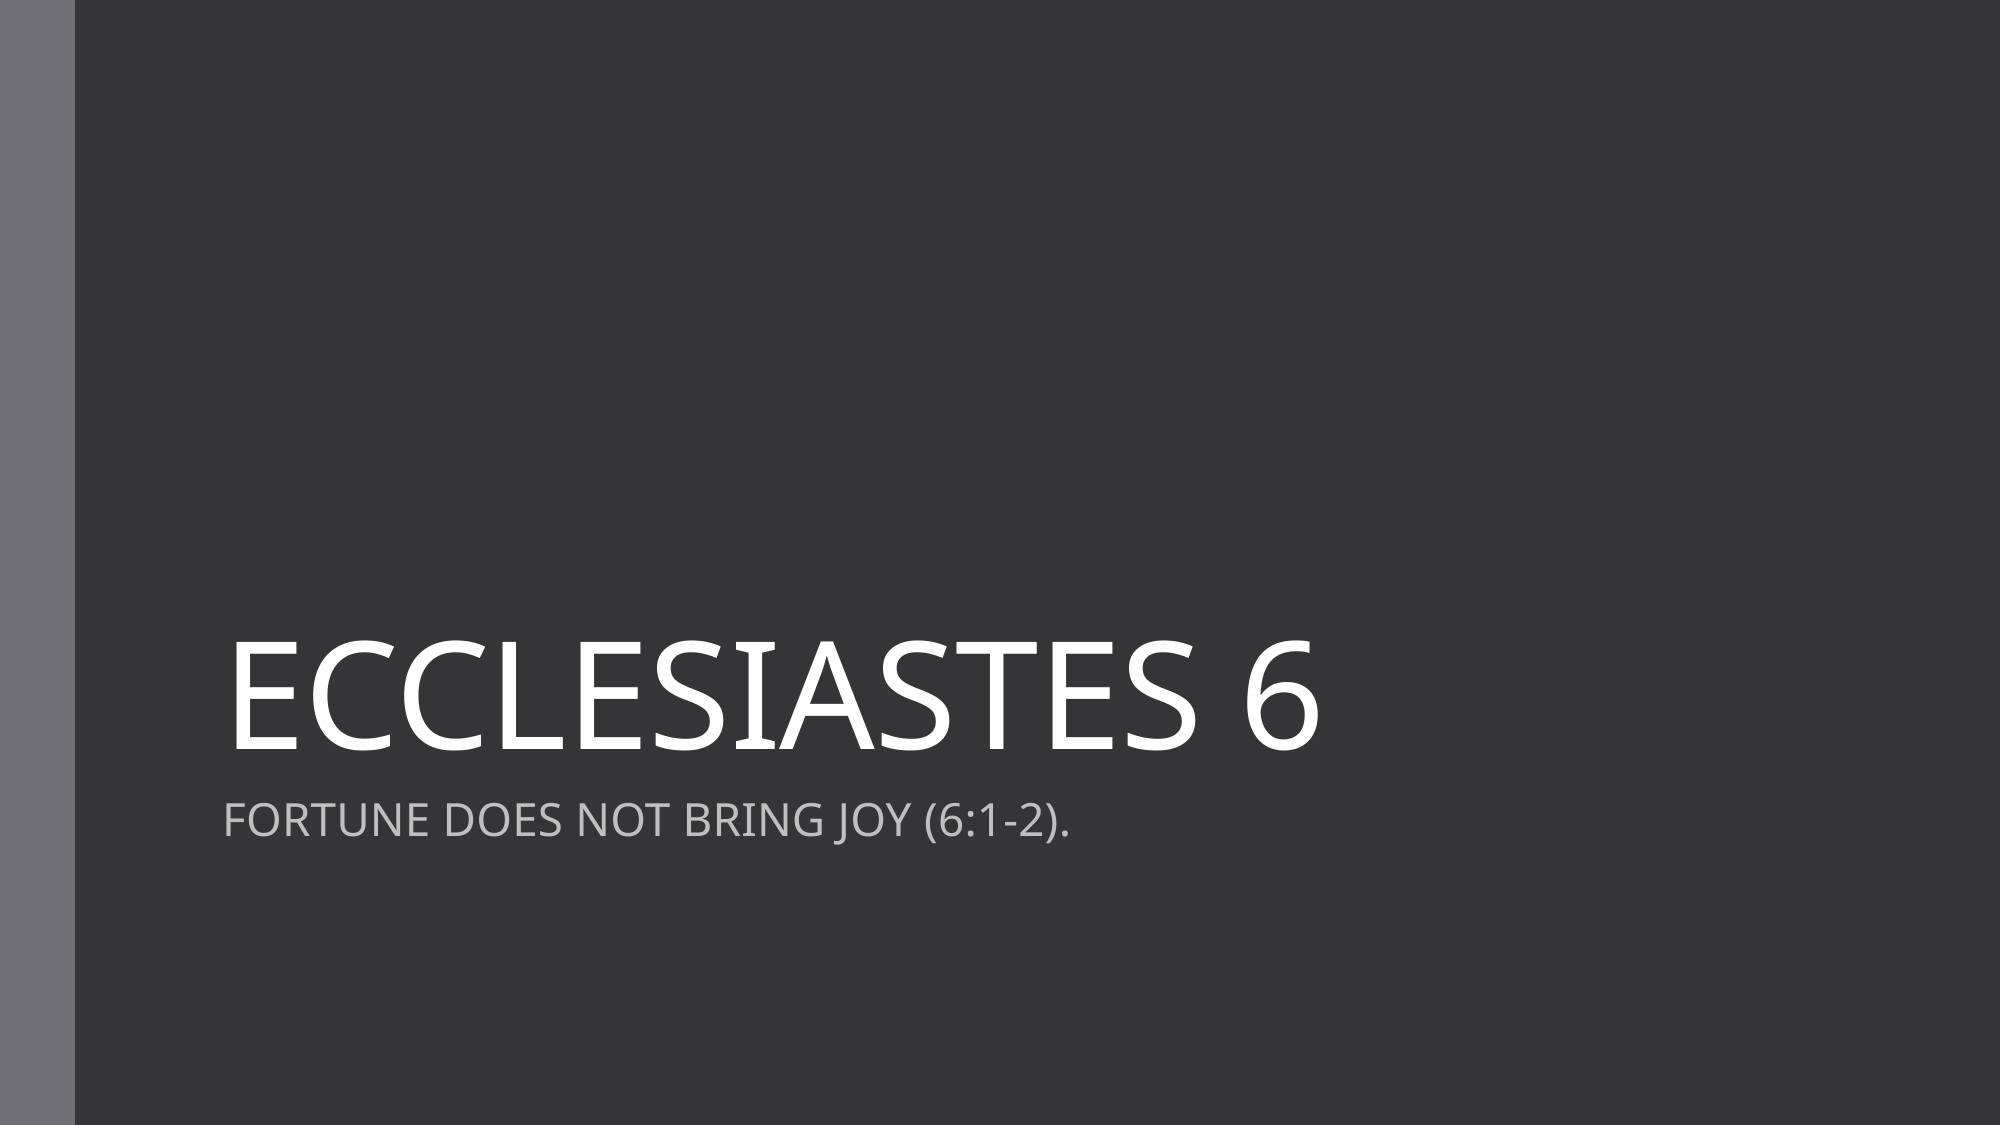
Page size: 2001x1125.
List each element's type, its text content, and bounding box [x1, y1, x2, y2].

subtitle FORTUNE DOES NOT BRING JOY (6:1-2). [206, 787, 1752, 1066]
title ECCLESIASTES 6 [206, 124, 1752, 787]
